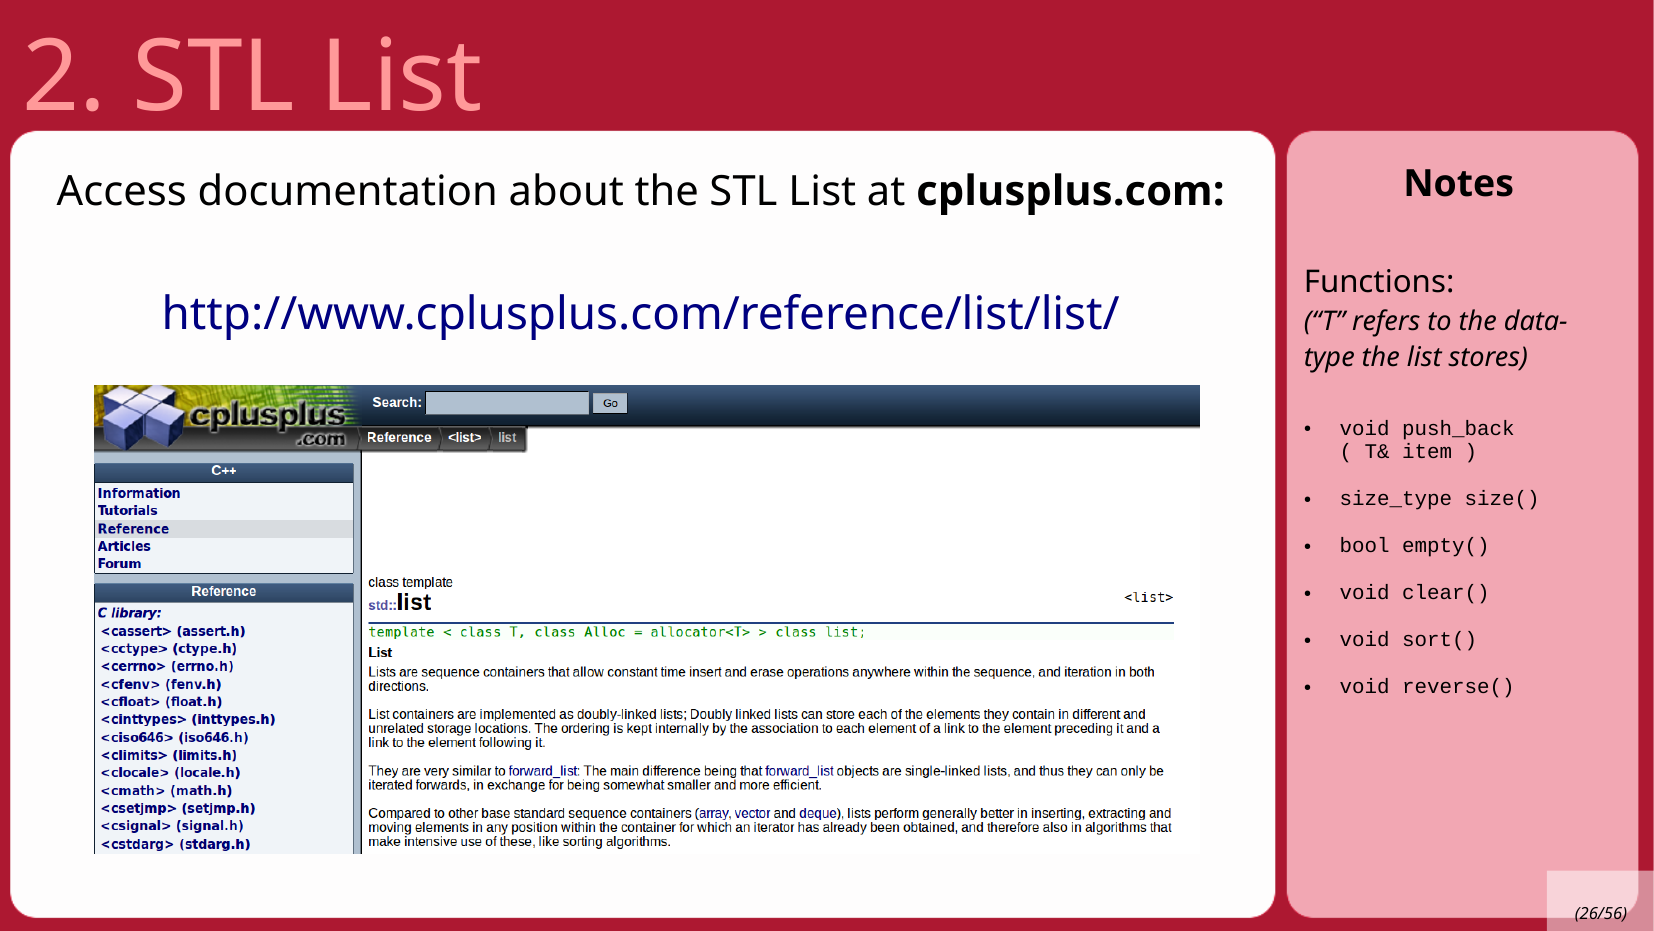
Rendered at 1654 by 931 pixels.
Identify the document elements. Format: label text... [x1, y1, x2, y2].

title 2. STL List [22, 7, 1511, 136]
text_box (<number>/56) [1546, 877, 1654, 931]
text_box Notes Functions: (“T” refers to the data-type the list stores) void push_back ( T& item ) size_type size() bool empty() void clear() void sort() void reverse() [1289, 149, 1629, 662]
picture [0, 0, 1654, 931]
text_box Access documentation about the STL List at cplusplus.com: http://www.cplusplus.com/reference/list/list/ [34, 160, 1248, 312]
